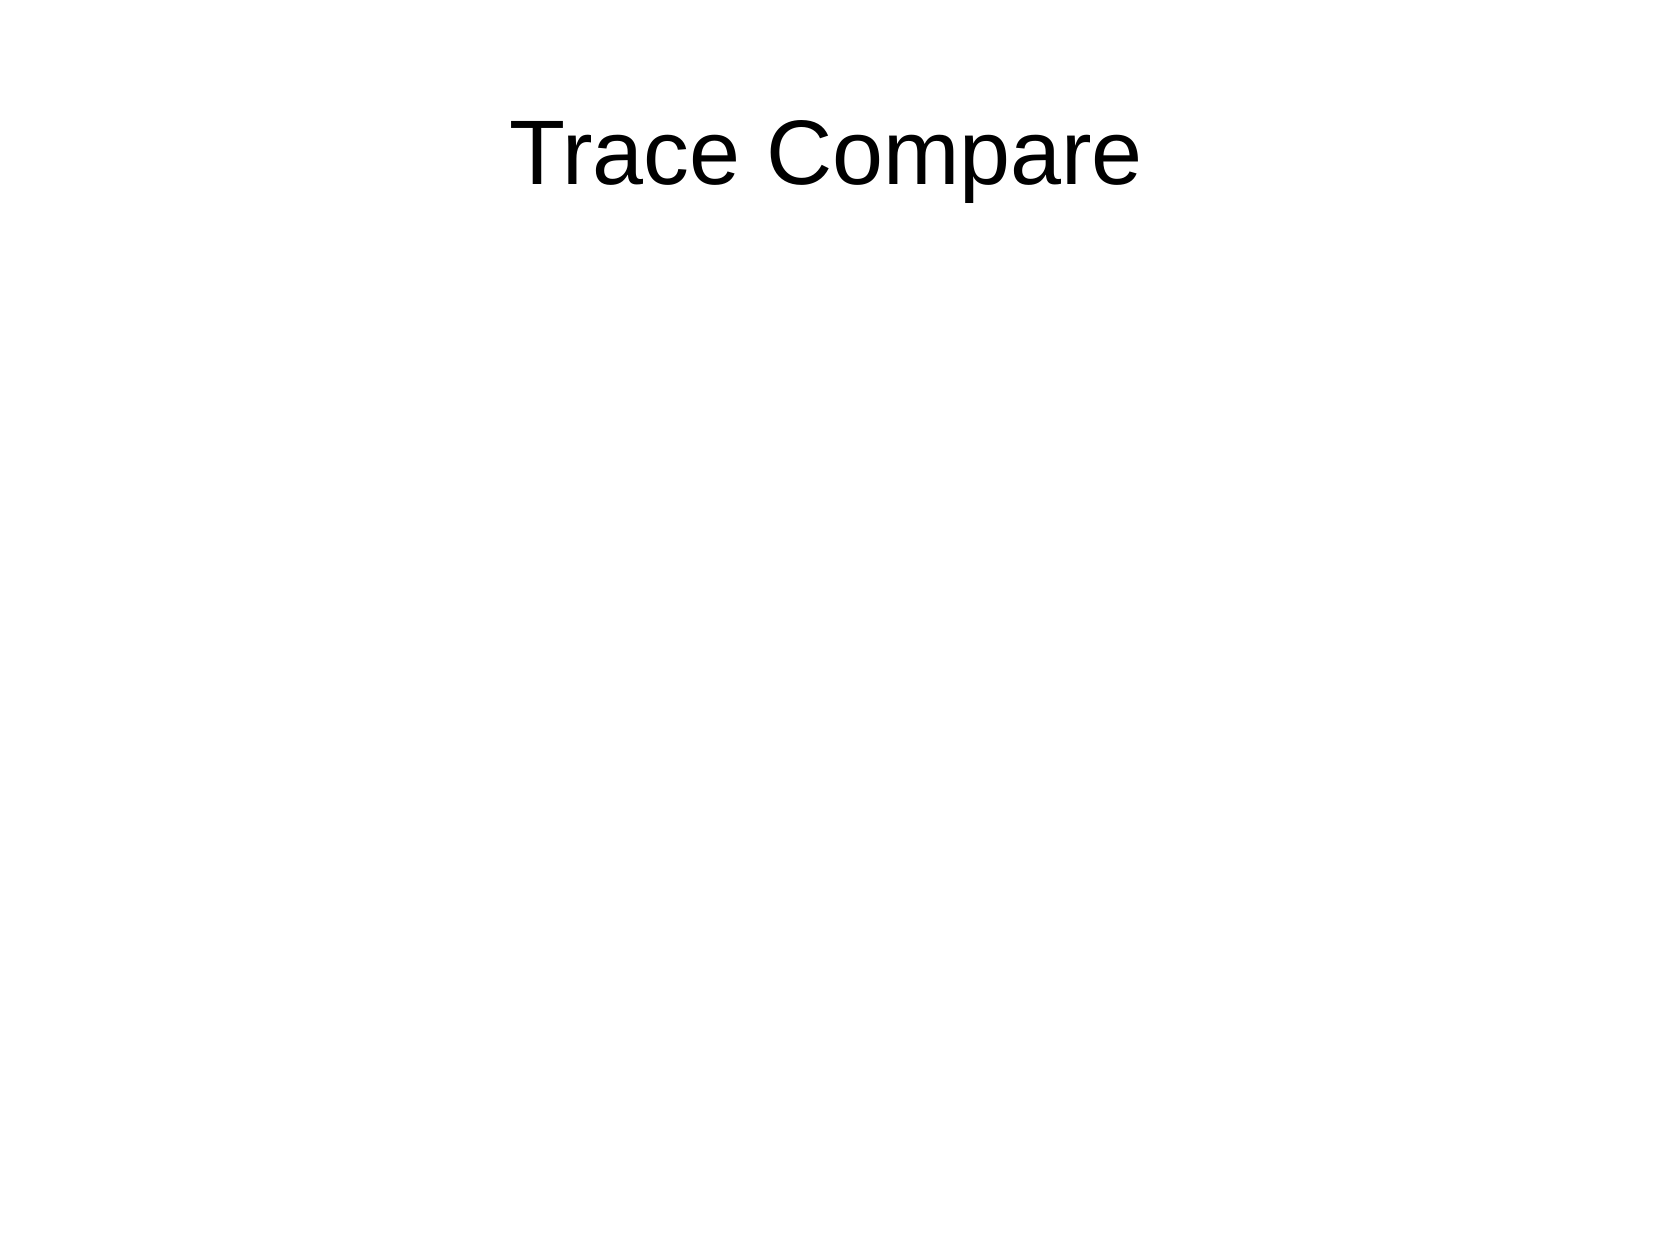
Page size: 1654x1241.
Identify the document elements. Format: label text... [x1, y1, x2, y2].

title Trace Compare [82, 49, 1571, 257]
